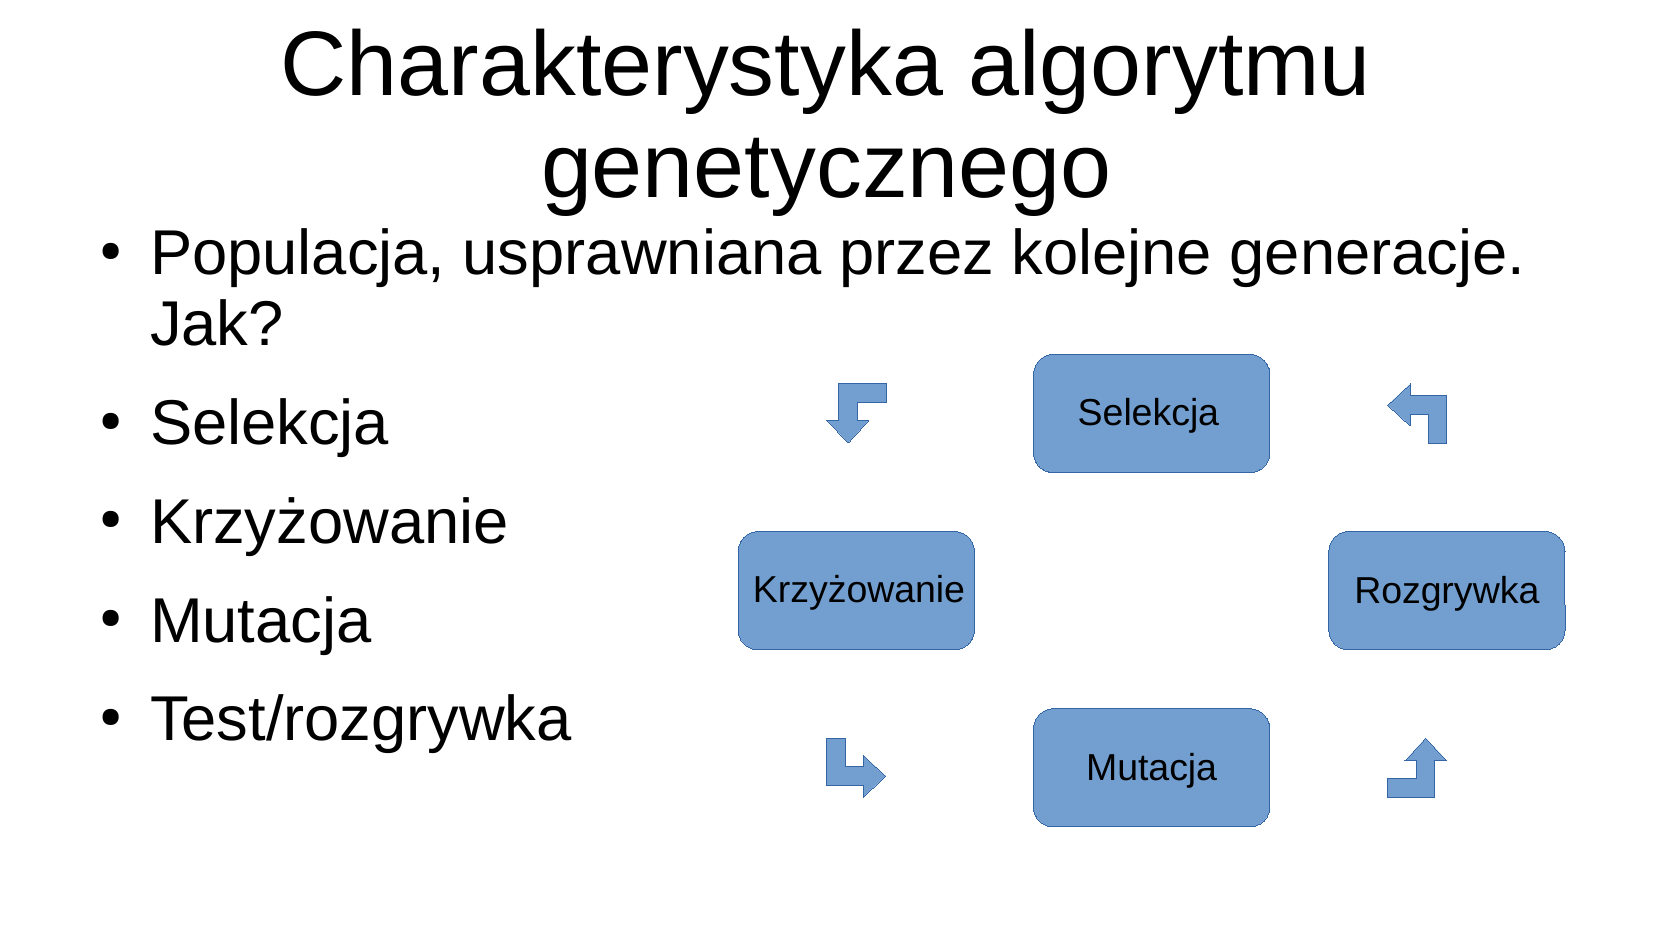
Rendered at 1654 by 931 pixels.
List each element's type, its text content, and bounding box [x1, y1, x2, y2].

list Populacja, usprawniana przez kolejne generacje. Jak? Selekcja Krzyżowanie Mutacja Test/rozgrywka [82, 217, 1571, 758]
text_box [1387, 383, 1447, 444]
text_box [1387, 738, 1447, 798]
text_box Mutacja [1033, 708, 1270, 827]
text_box Krzyżowanie [738, 561, 1004, 660]
text_box [1033, 354, 1270, 473]
text_box [826, 738, 886, 798]
text_box [738, 531, 975, 561]
text_box Selekcja [1062, 383, 1241, 483]
text_box [826, 383, 887, 443]
title Charakterystyka algorytmu genetycznego [82, 12, 1571, 217]
text_box Rozgrywka [1328, 531, 1566, 650]
